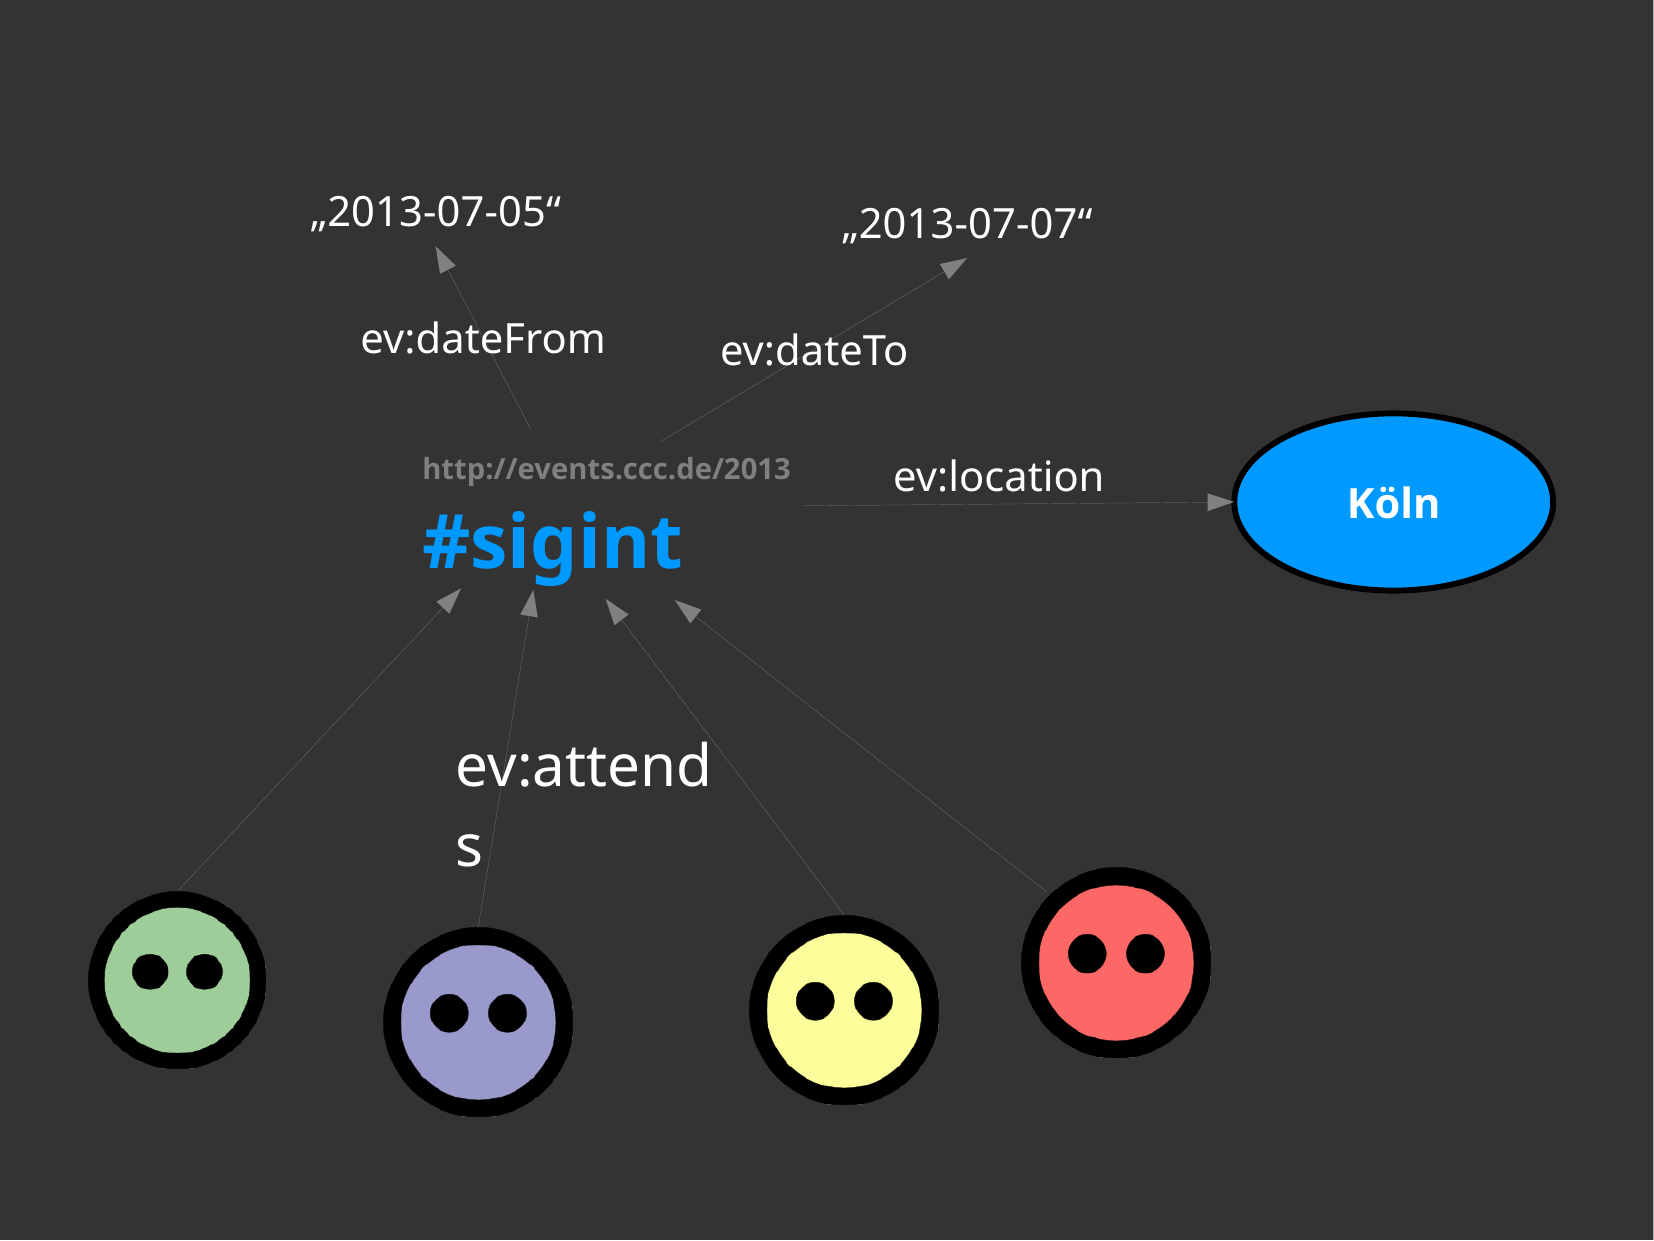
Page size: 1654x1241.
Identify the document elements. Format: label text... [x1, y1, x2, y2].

text_box Köln [1234, 413, 1554, 591]
picture [88, 891, 266, 1069]
picture [749, 915, 939, 1105]
text_box ev:attends [441, 717, 751, 798]
text_box „2013-07-05“ [295, 174, 573, 237]
text_box http://events.ccc.de/2013 #sigint [407, 440, 916, 573]
picture [383, 927, 573, 1117]
text_box „2013-07-07“ [826, 186, 1105, 249]
picture [1021, 867, 1211, 1058]
